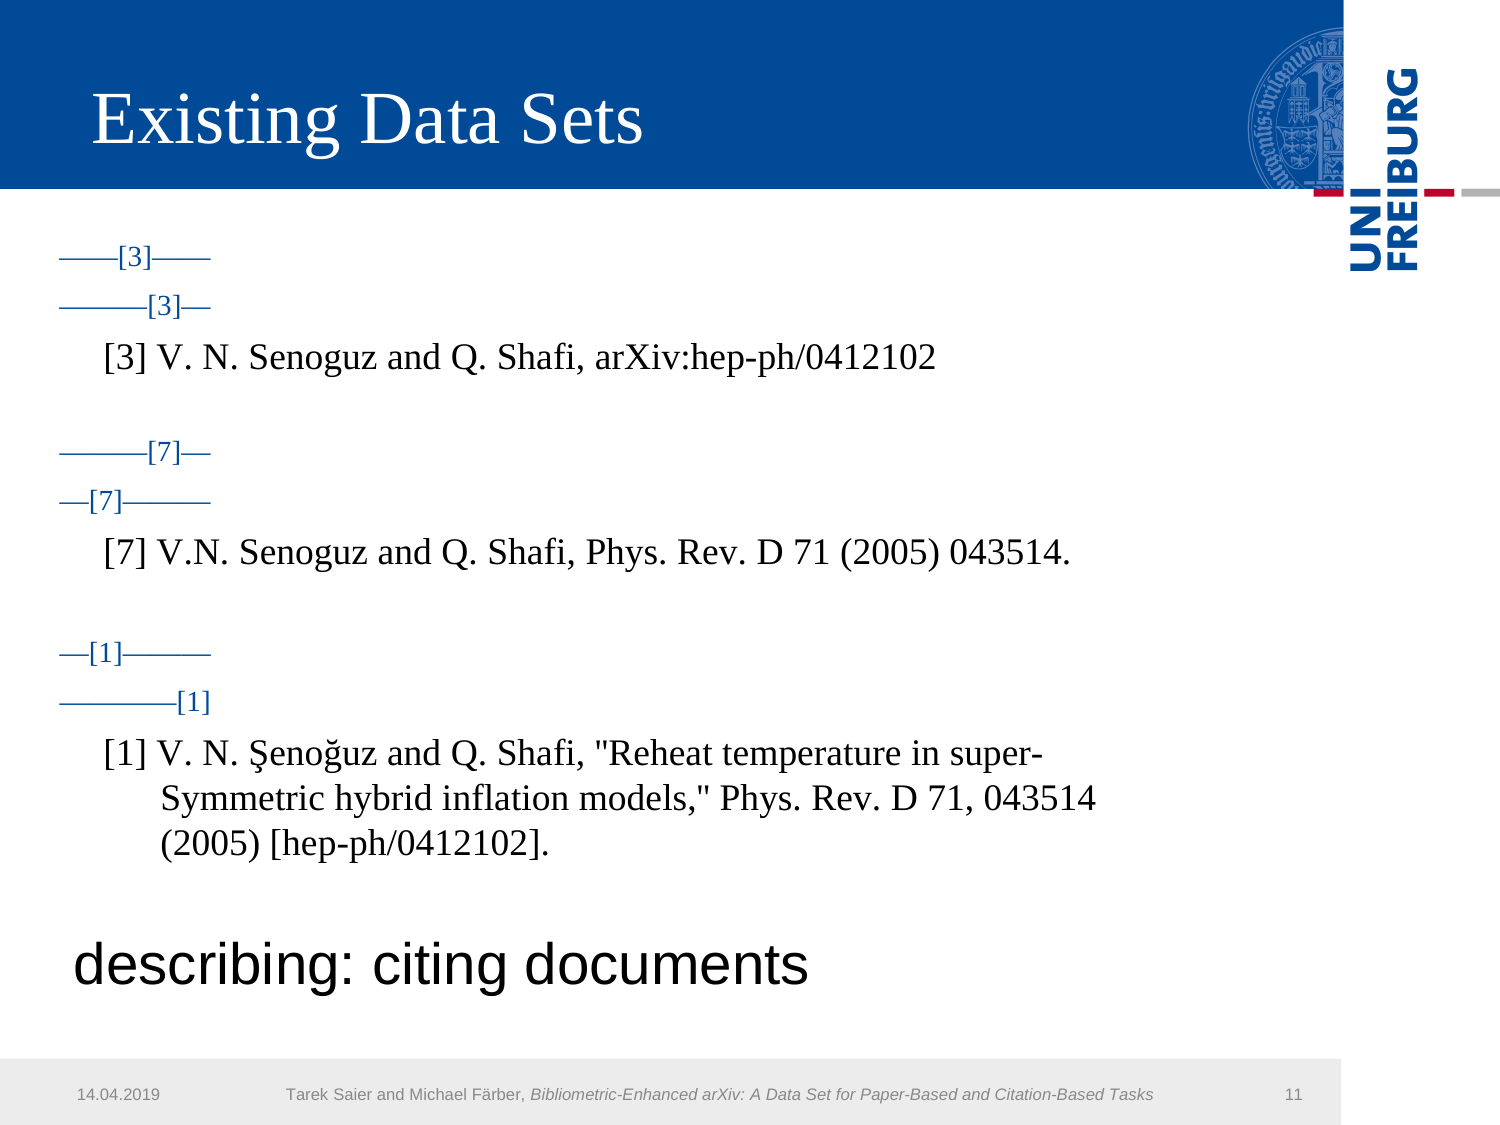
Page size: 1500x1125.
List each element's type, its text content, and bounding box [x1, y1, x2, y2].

text_box describing: citing documents + cited document [59, 919, 1388, 1004]
text_box [3] V. N. Senoguz and Q. Shafi, arXiv:hep-ph/0412102 [88, 324, 1093, 385]
title Existing Data Sets [76, 49, 1235, 178]
text_box [1] V. N. Şenoğuz and Q. Shafi, ''Reheat temperature in super- Symmetric hybrid inflation models,'' Phys. Rev. D 71, 043514 (2005) [hep-ph/0412102]. [88, 720, 1123, 916]
text_box ———[3]— [44, 279, 325, 384]
text_box ——[3]—— [44, 230, 325, 279]
text_box —[7]——— [44, 473, 325, 579]
text_box —[1]——— [44, 625, 325, 674]
text_box ———[7]— [44, 425, 325, 473]
text_box ————[1] [44, 674, 325, 780]
picture [0, 0, 1500, 271]
text_box [7] V.N. Senoguz and Q. Shafi, Phys. Rev. D 71 (2005) 043514. [88, 519, 1093, 580]
